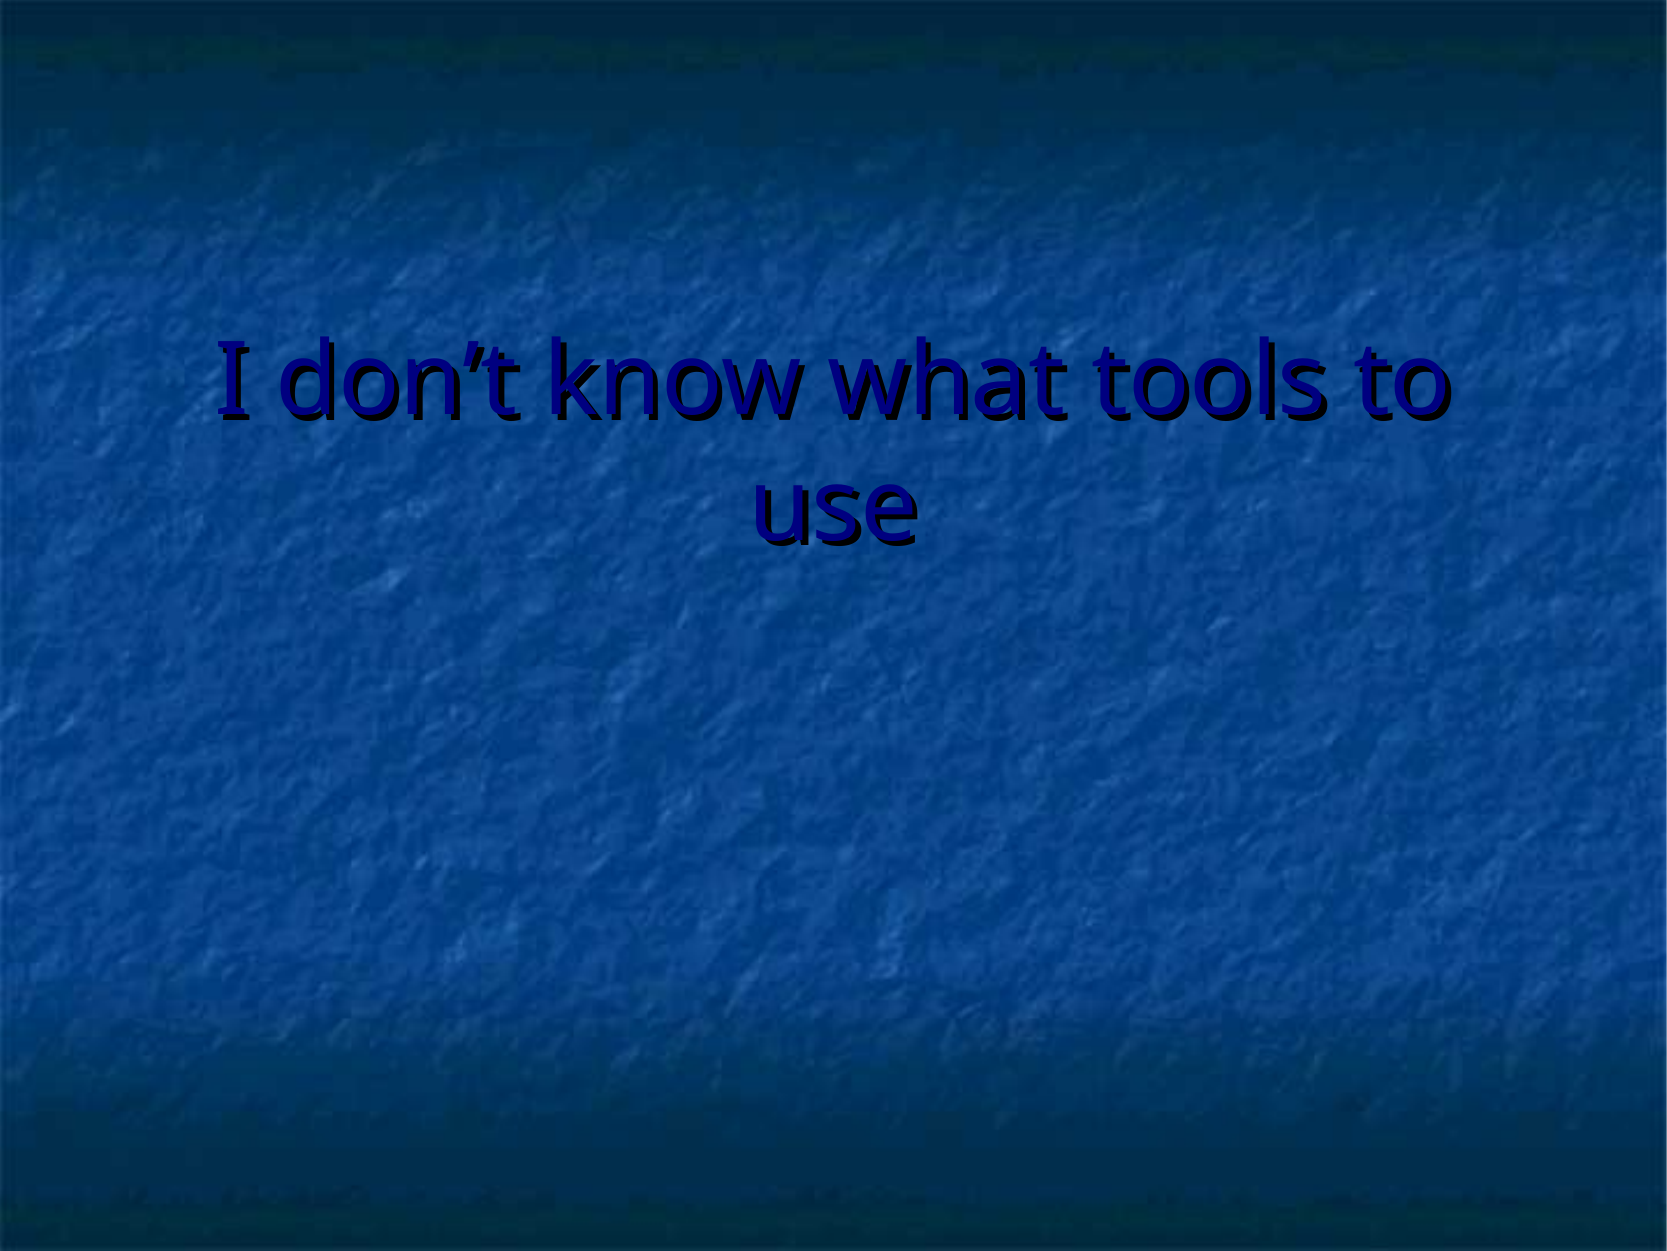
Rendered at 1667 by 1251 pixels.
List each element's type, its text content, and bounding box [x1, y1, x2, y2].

title I don’t know what tools to use [125, 305, 1542, 640]
picture [0, 0, 1667, 1251]
